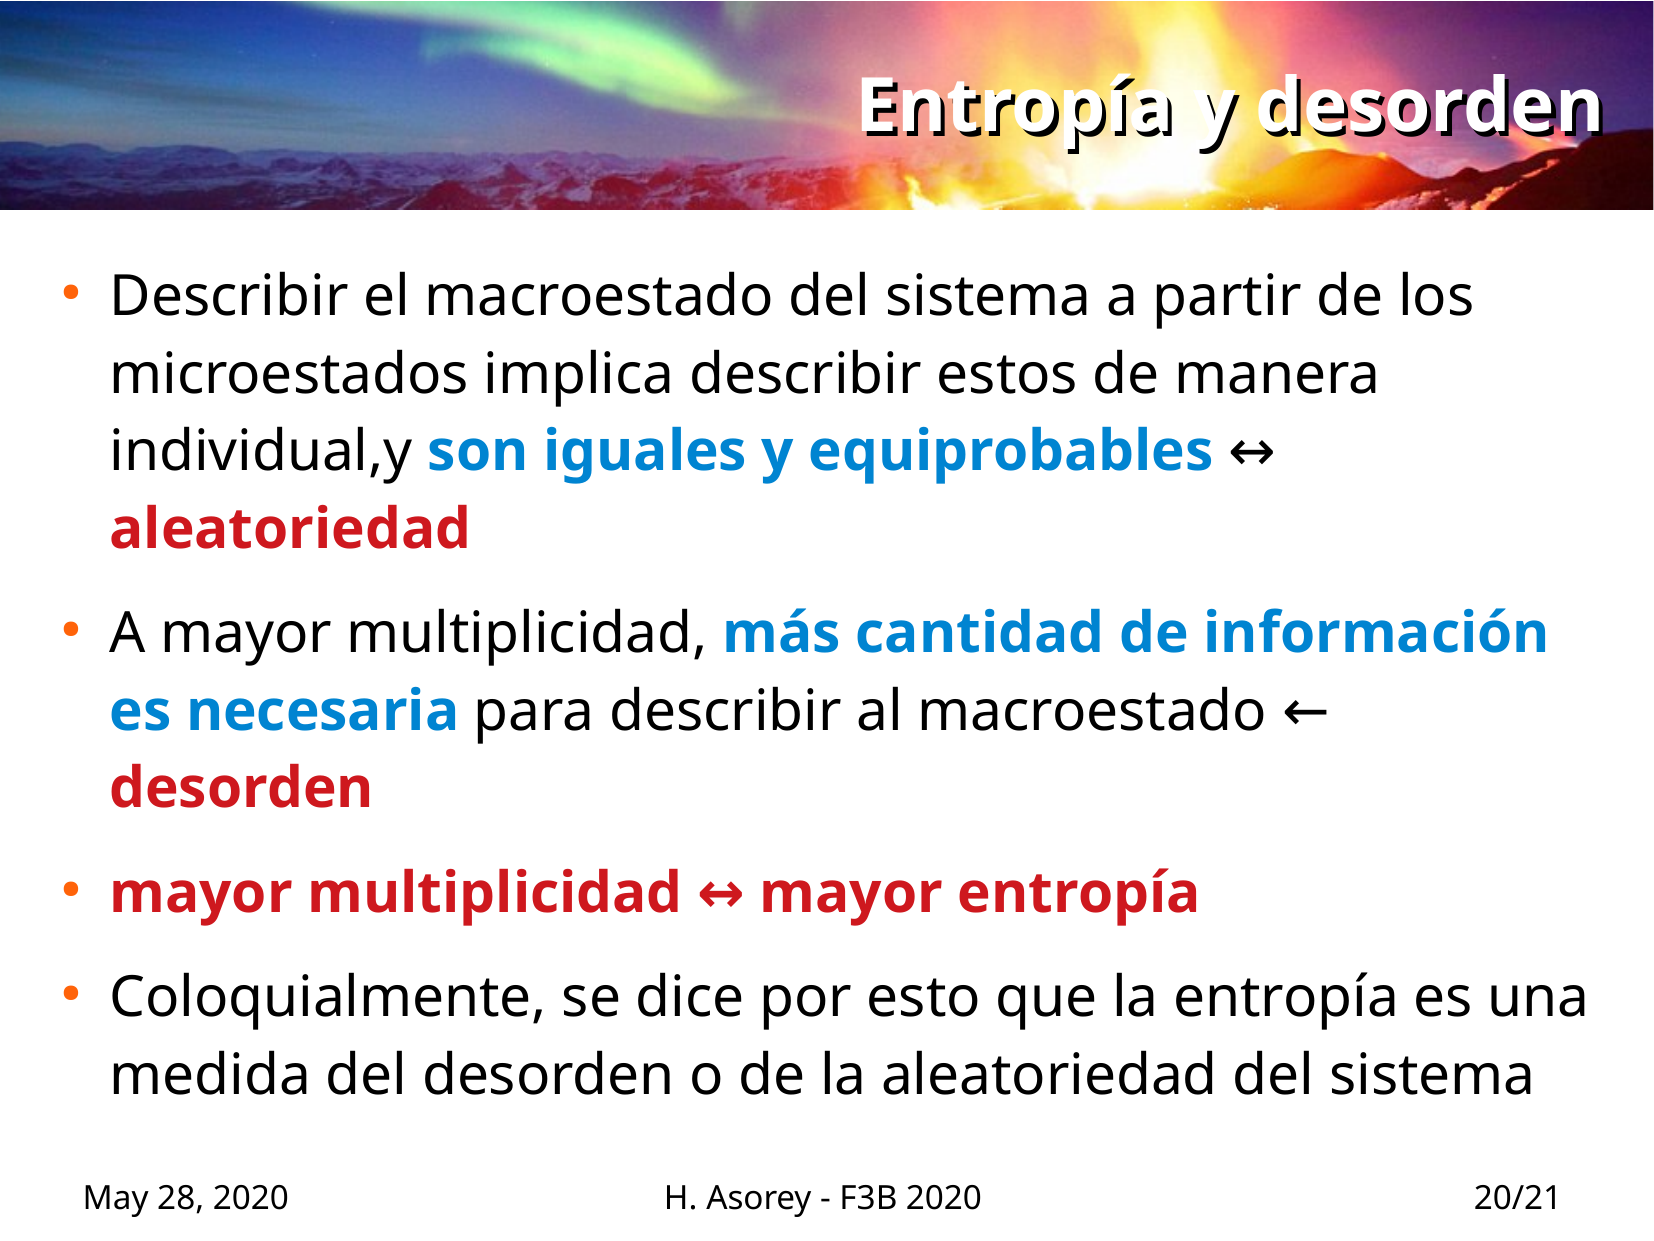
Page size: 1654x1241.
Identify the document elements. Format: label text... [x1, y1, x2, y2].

list Describir el macroestado del sistema a partir de los microestados implica describir estos de manera individual,y son iguales y equiprobables ↔ aleatoriedad A mayor multiplicidad, más cantidad de información es necesaria para describir al macroestado ← desorden mayor multiplicidad ↔ mayor entropía Coloquialmente, se dice por esto que la entropía es una medida del desorden o de la aleatoriedad del sistema [45, 255, 1606, 1156]
picture [0, 1, 1654, 210]
title Entropía y desorden [45, 15, 1606, 191]
